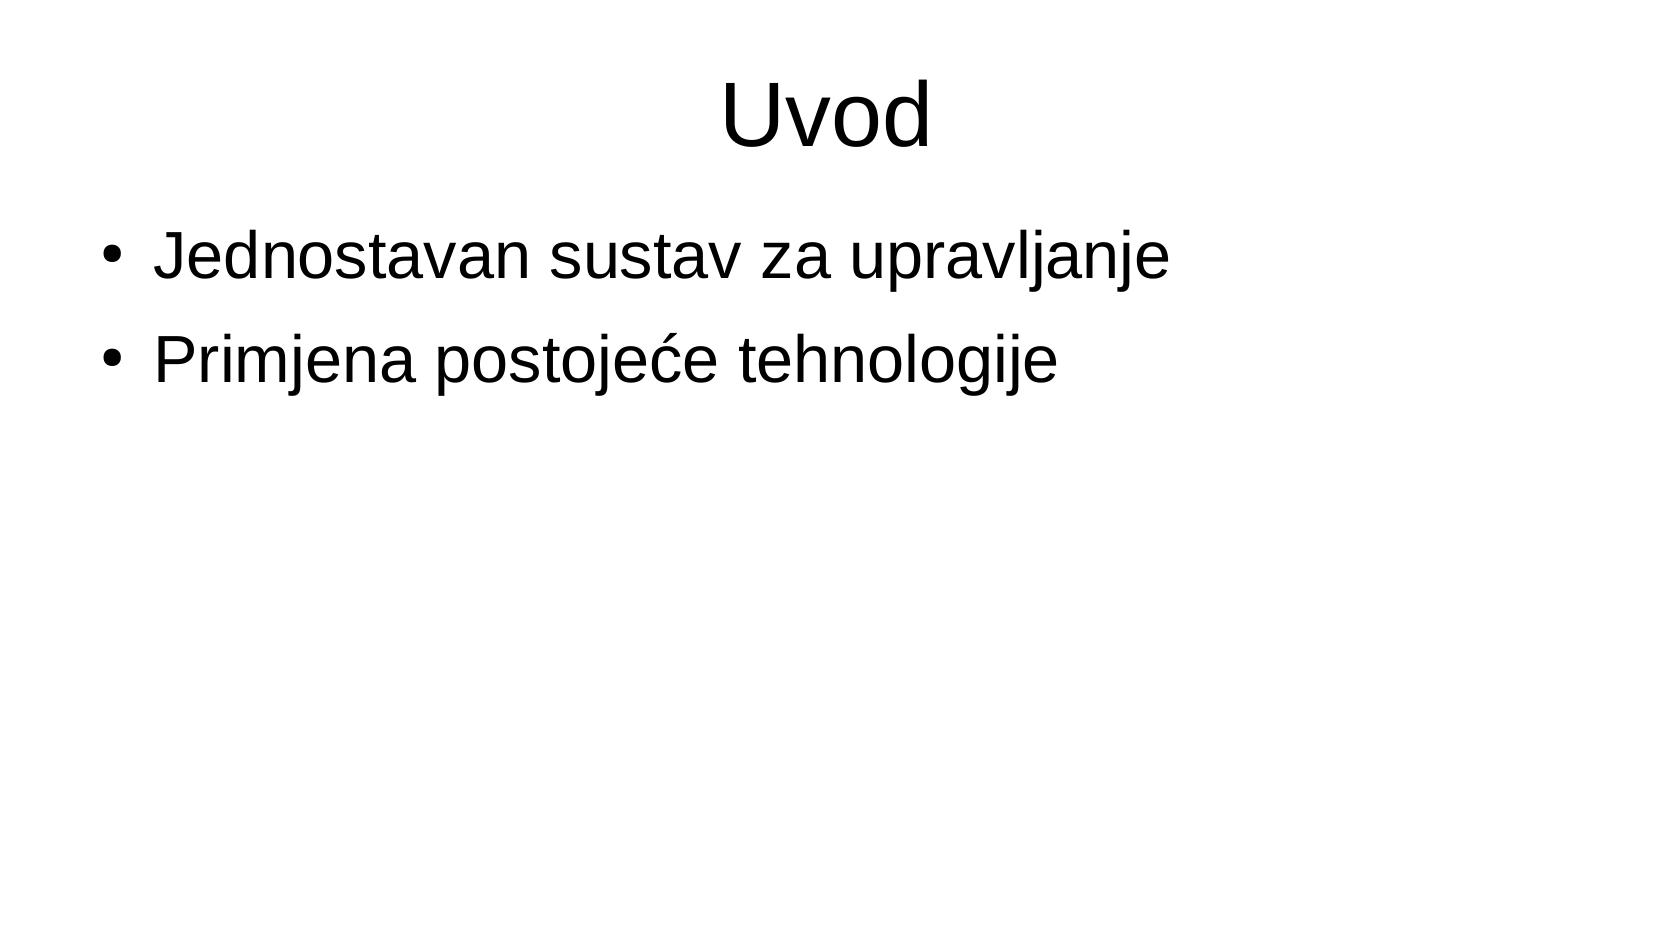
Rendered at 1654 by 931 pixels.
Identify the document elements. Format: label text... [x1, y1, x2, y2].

title Uvod [82, 37, 1571, 193]
list Jednostavan sustav za upravljanje Primjena postojeće tehnologije [82, 217, 1571, 758]
